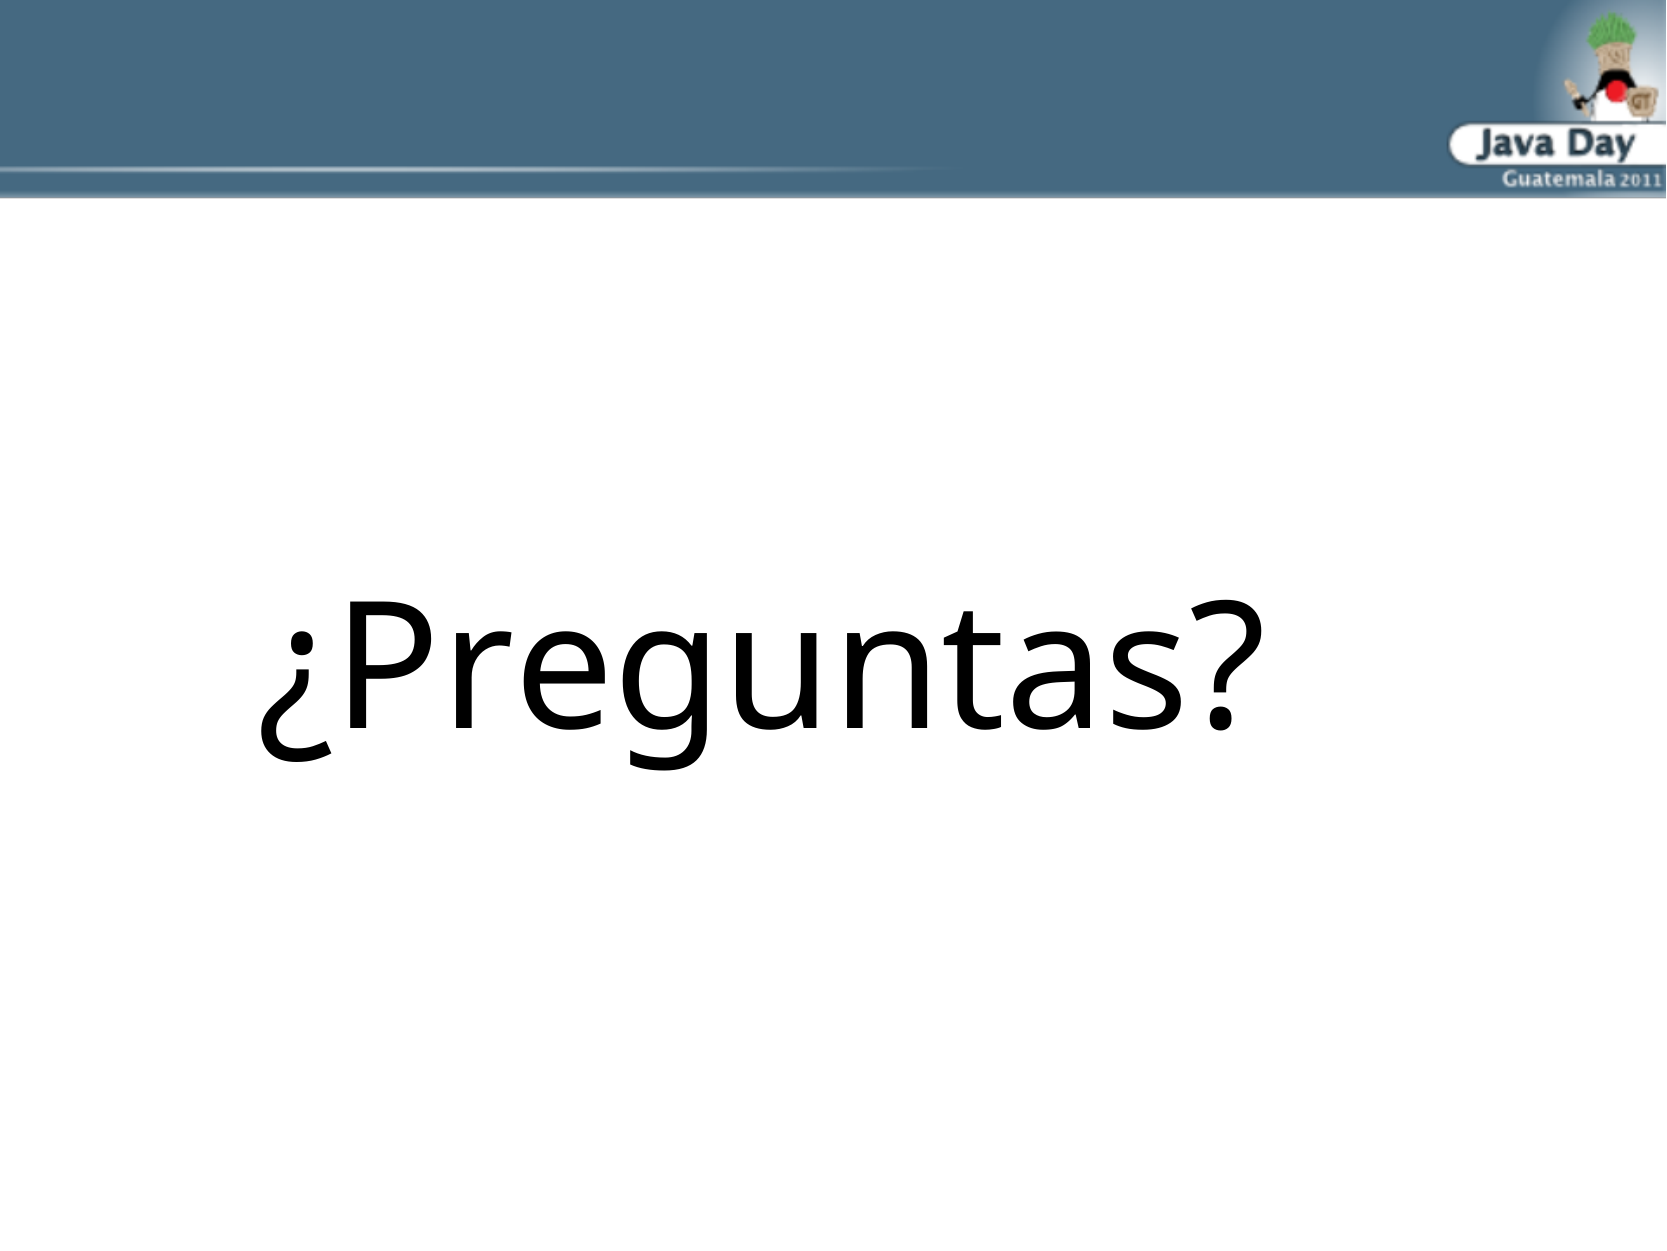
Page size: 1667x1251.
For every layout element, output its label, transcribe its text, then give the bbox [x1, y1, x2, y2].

picture [0, 0, 1666, 200]
text_box ¿Preguntas? [639, 644, 692, 717]
text_box ¿Preguntas? [257, 566, 1427, 769]
